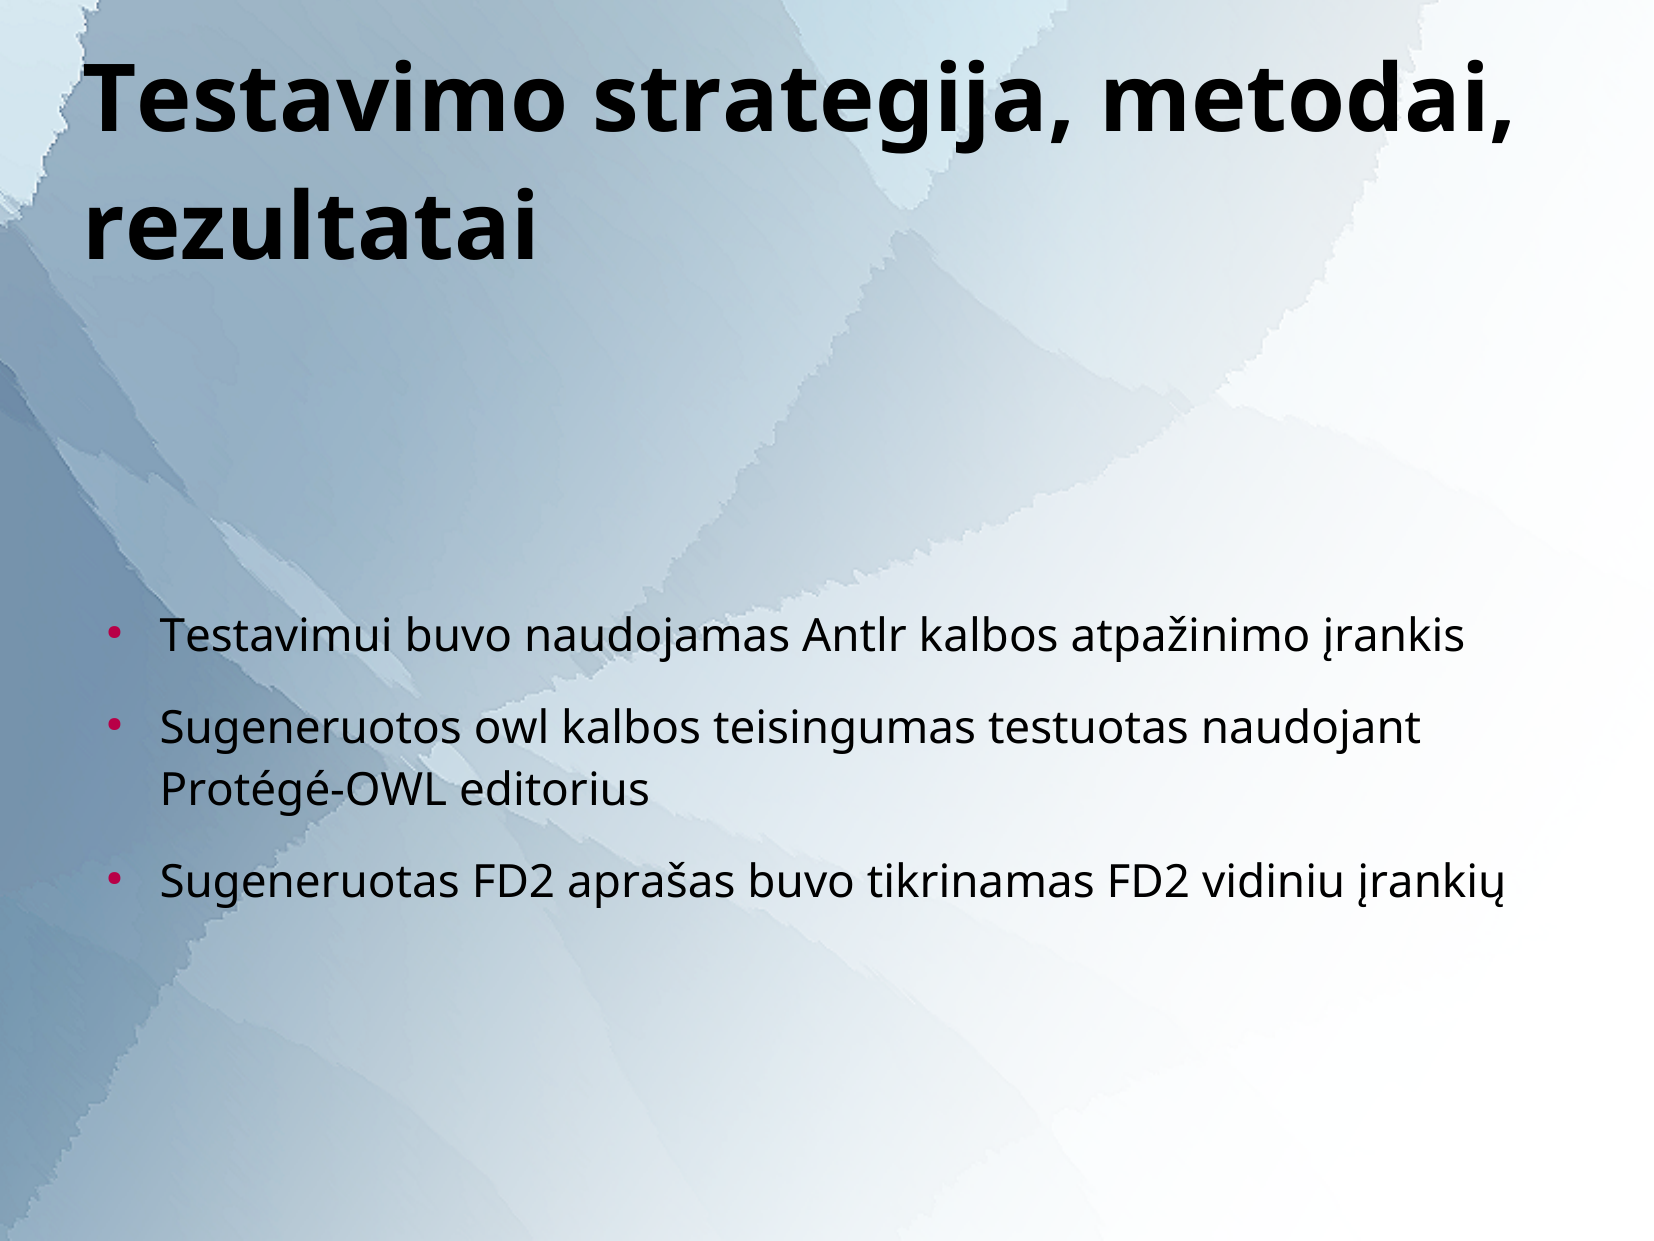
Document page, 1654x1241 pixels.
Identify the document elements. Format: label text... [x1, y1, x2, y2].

title Testavimo strategija, metodai, rezultatai [82, 49, 1571, 268]
picture [0, 0, 1654, 1241]
list Testavimui buvo naudojamas Antlr kalbos atpažinimo įrankis Sugeneruotos owl kalbos teisingumas testuotas naudojant Protégé-OWL editorius Sugeneruotas FD2 aprašas buvo tikrinamas FD2 vidiniu įrankių [88, 602, 1512, 1130]
